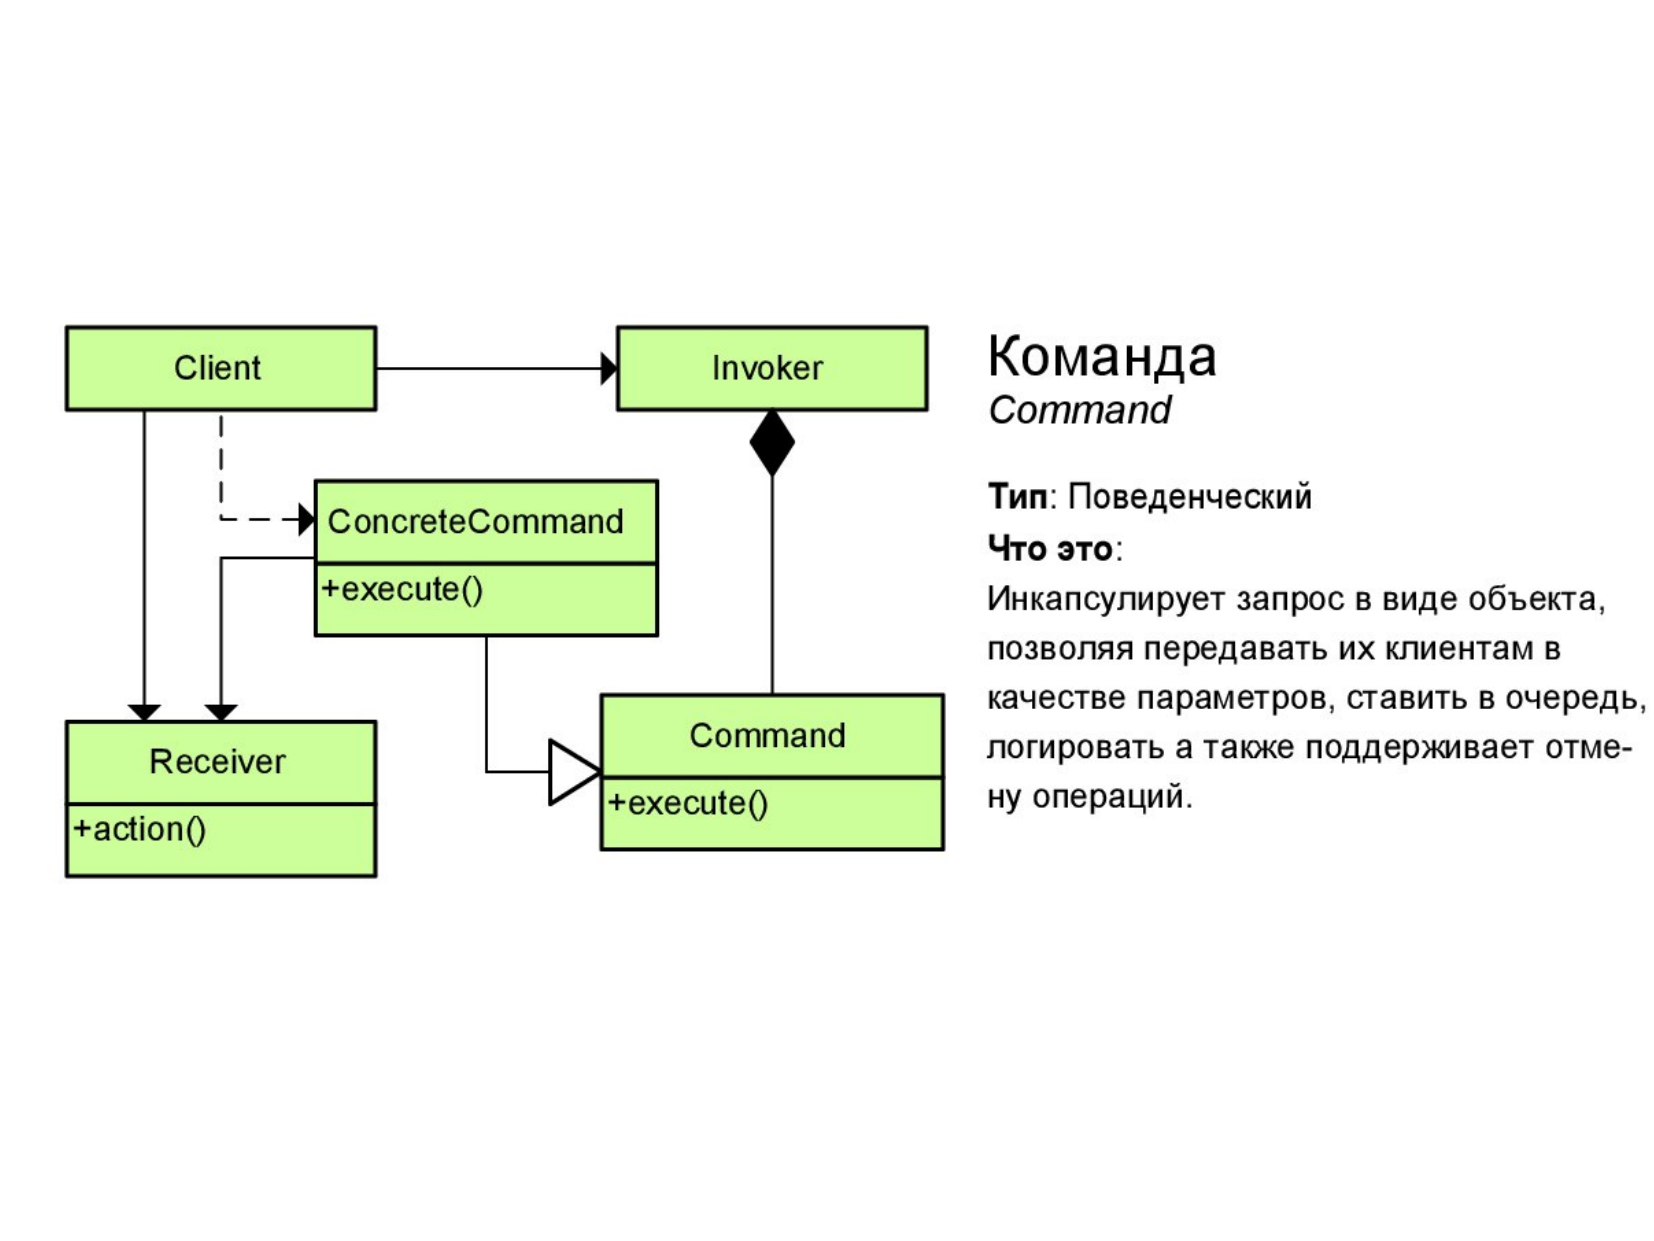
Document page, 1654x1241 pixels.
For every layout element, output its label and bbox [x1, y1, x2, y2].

picture [4, 270, 1654, 971]
